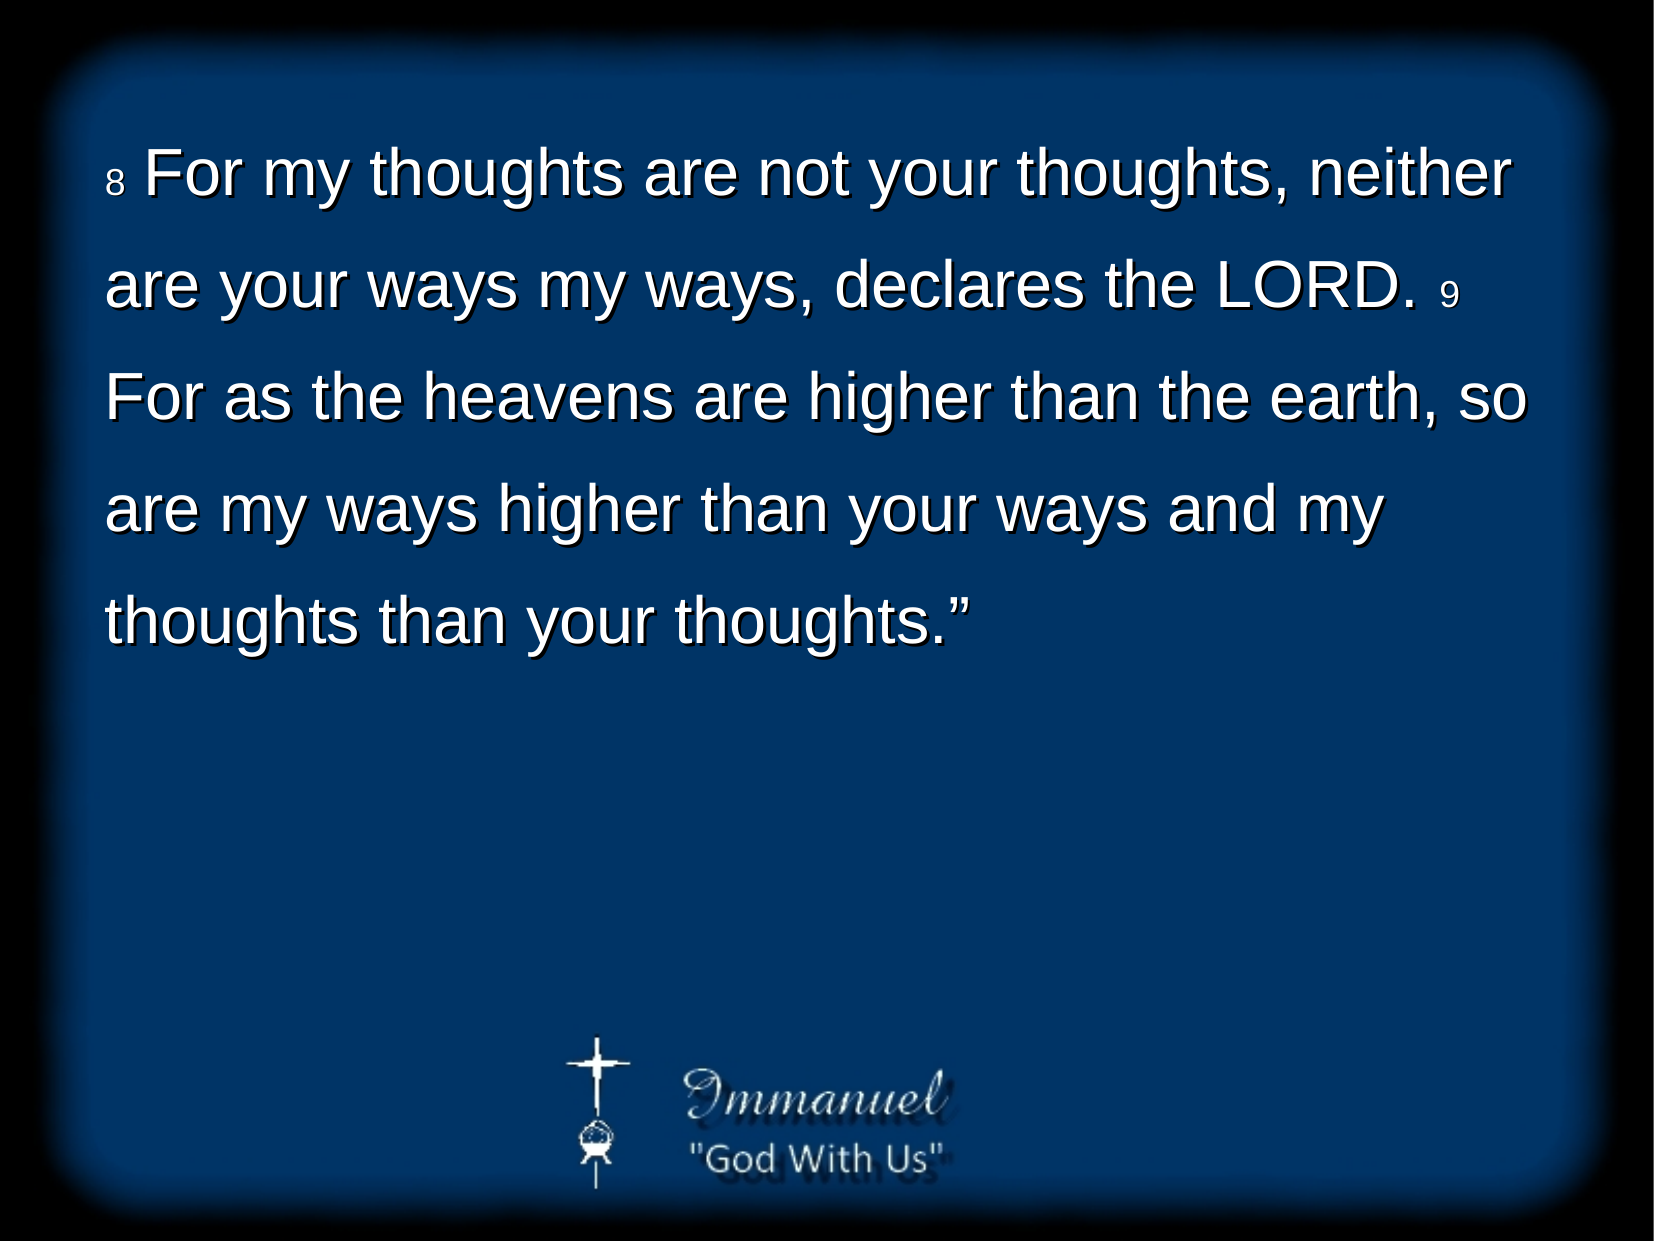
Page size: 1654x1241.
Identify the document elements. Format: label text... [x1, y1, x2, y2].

picture [0, 0, 1654, 1241]
text_box 8 For my thoughts are not your thoughts, neither are your ways my ways, declares the LORD. 9 For as the heavens are higher than the earth, so are my ways higher than your ways and my thoughts than your thoughts.” [90, 90, 1591, 1059]
